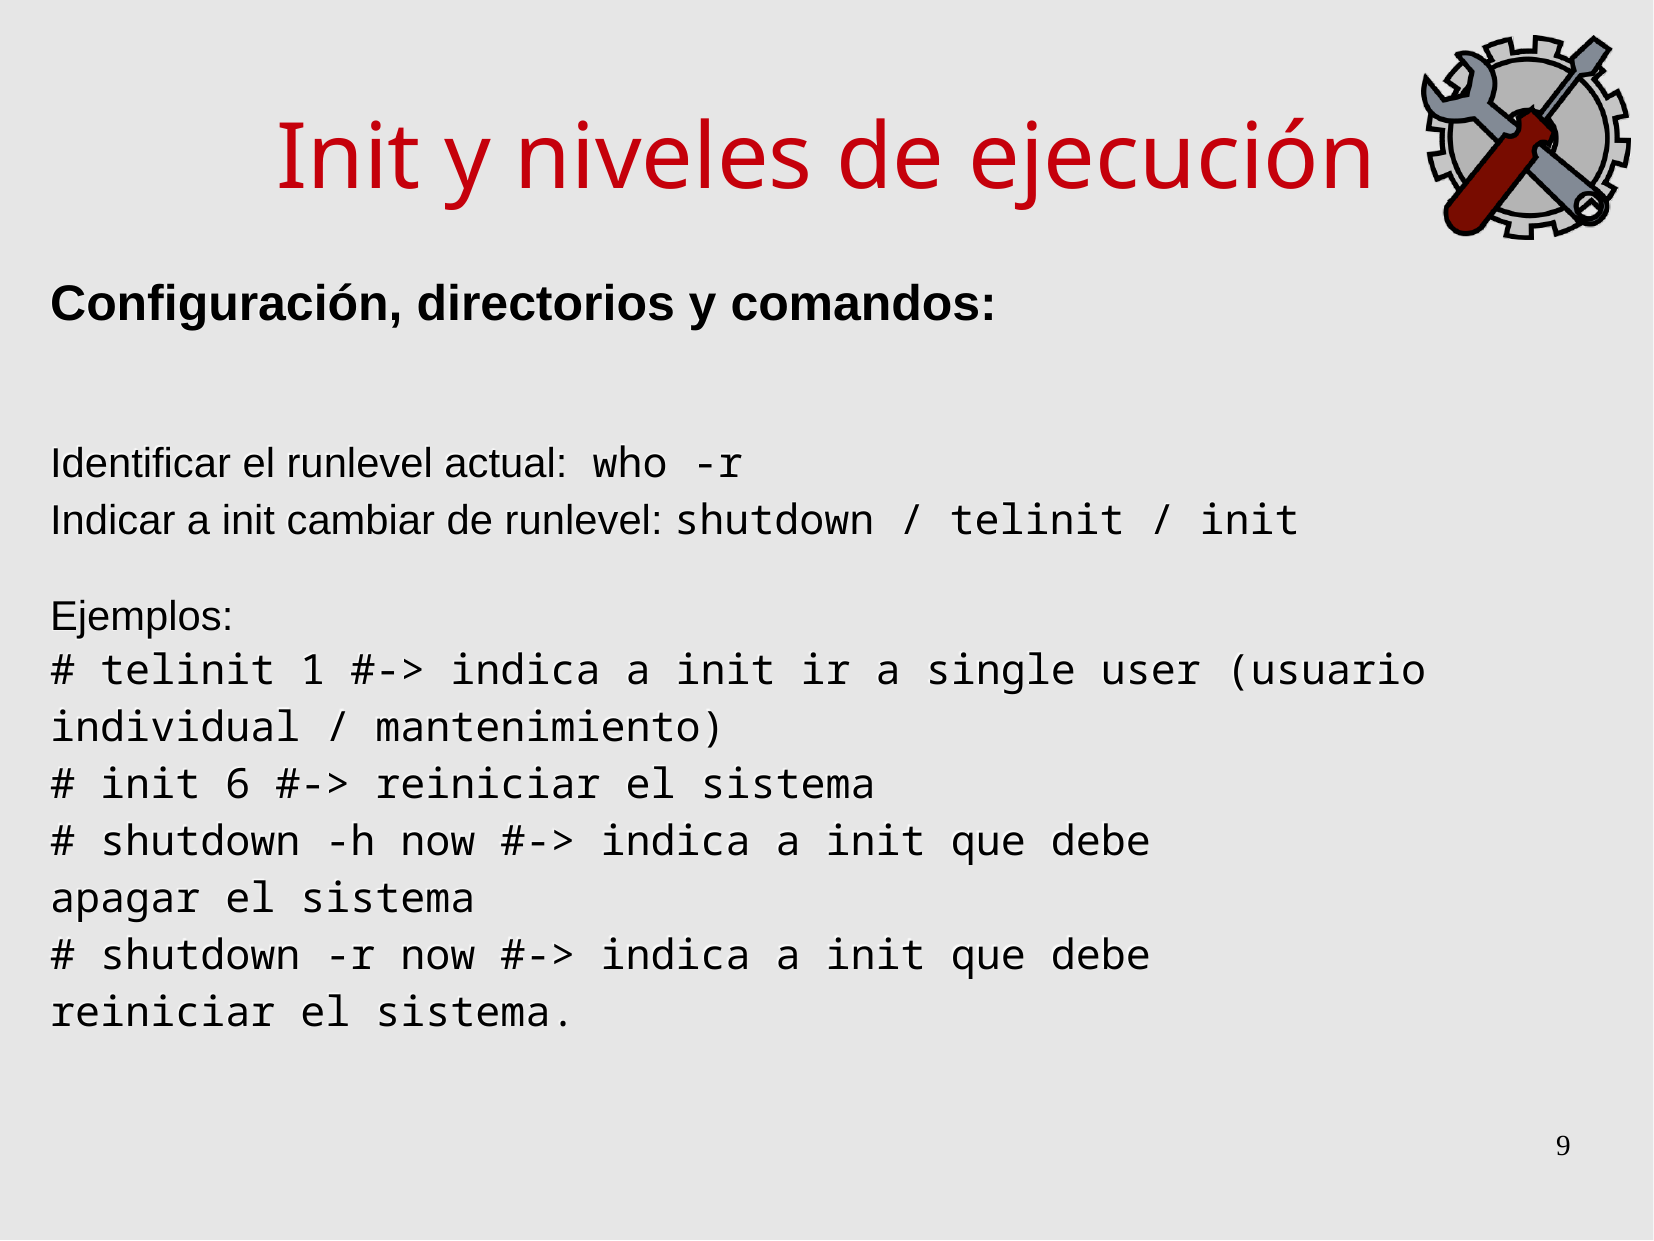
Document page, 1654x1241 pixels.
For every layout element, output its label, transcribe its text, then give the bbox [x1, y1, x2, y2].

text_box Identificar el runlevel actual: who -r Indicar a init cambiar de runlevel: shutdown / telinit / init Ejemplos: # telinit 1 #-> indica a init ir a single user (usuario individual / mantenimiento) # init 6 #-> reiniciar el sistema # shutdown -h now #-> indica a init que debe apagar el sistema # shutdown -r now #-> indica a init que debe reiniciar el sistema. [35, 425, 1441, 966]
text_box Configuración, directorios y comandos: [35, 267, 1027, 339]
title Init y niveles de ejecución [82, 49, 1571, 257]
picture [1421, 35, 1631, 240]
